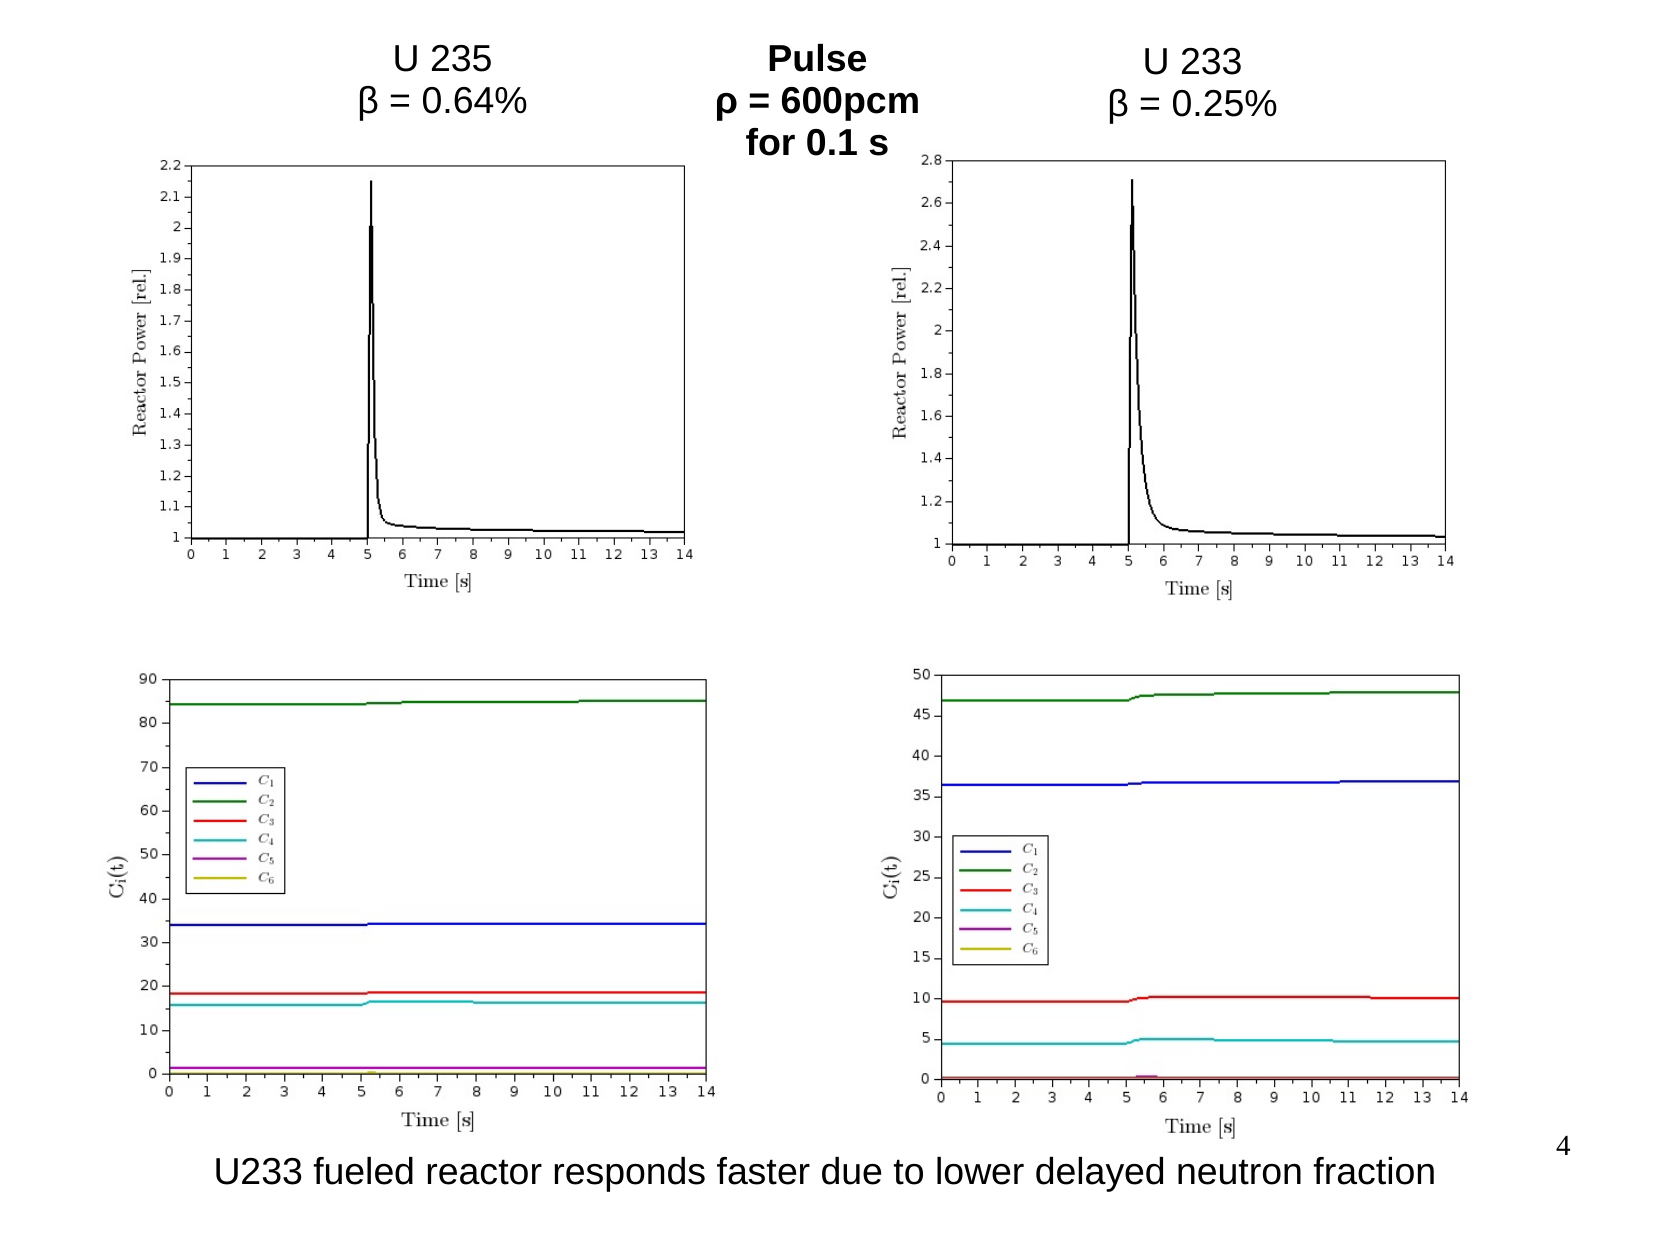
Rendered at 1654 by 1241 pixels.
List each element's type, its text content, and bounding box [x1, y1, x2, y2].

text_box U 235 β = 0.64% [225, 30, 661, 129]
picture [109, 104, 767, 601]
text_box U233 fueled reactor responds faster due to lower delayed neutron fraction [135, 1143, 1516, 1201]
text_box Pulse ρ = 600pcm for 0.1 s [675, 30, 961, 171]
text_box U 233 β = 0.25% [975, 33, 1411, 132]
picture [855, 97, 1546, 1147]
picture [80, 614, 796, 1141]
